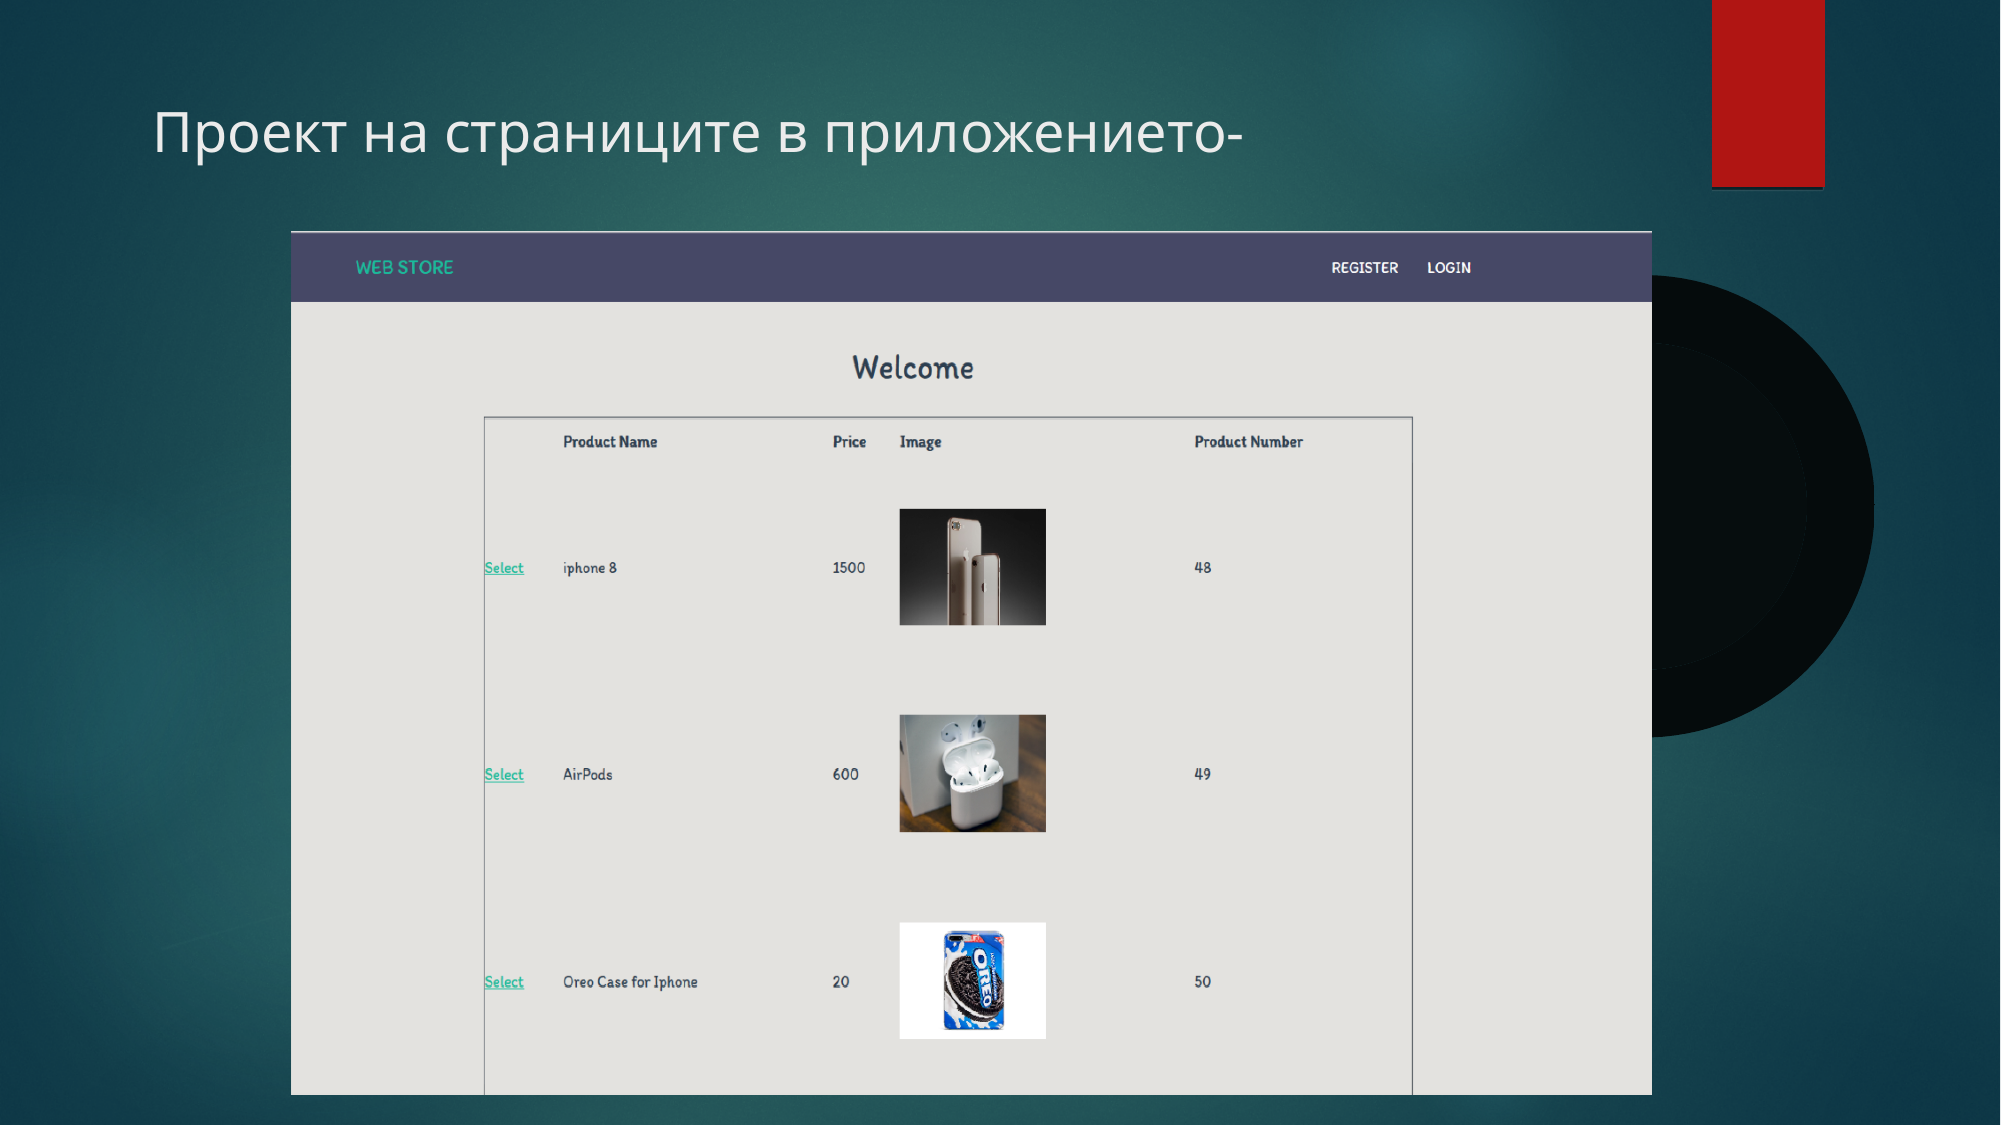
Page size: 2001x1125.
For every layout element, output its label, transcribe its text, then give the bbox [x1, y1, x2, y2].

title Проект на страниците в приложението- [137, 88, 1863, 307]
picture [291, 231, 1652, 1095]
